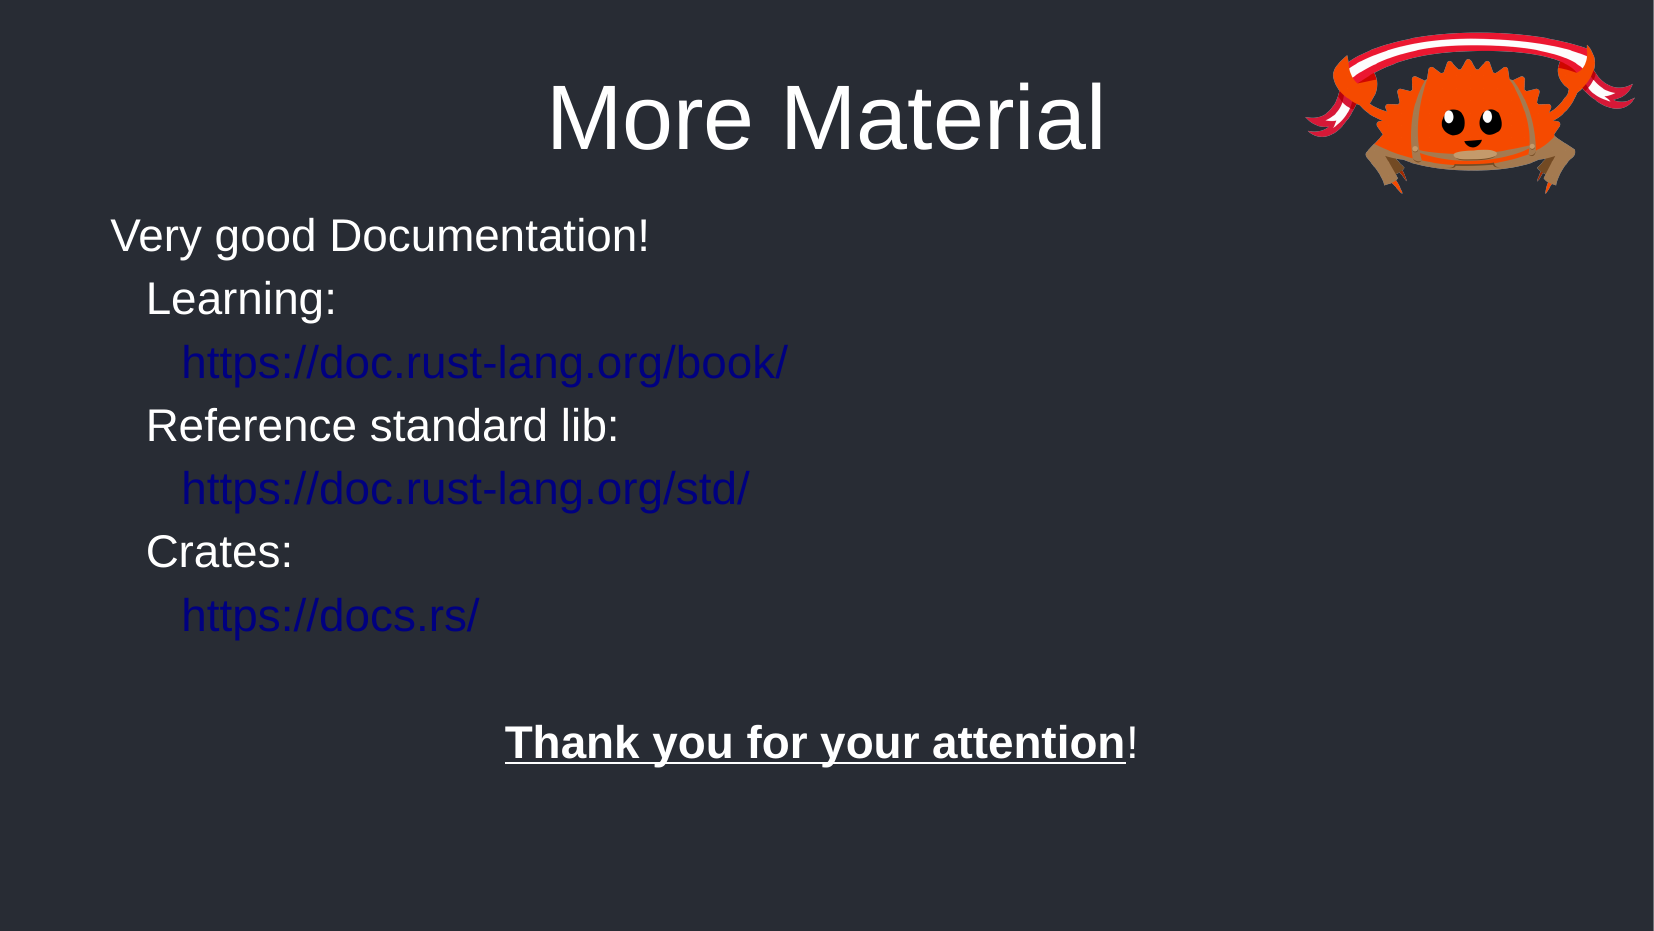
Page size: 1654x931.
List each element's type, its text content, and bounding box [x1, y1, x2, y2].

picture [0, 0, 1654, 931]
text_box Thank you for your attention! [60, 495, 1549, 931]
title More Material [82, 39, 1265, 196]
text_box Very good Documentation! Learning: https://doc.rust-lang.org/book/ Reference standard lib: https://doc.rust-lang.org/std/ Crates: https://docs.rs/ [75, 210, 1564, 705]
